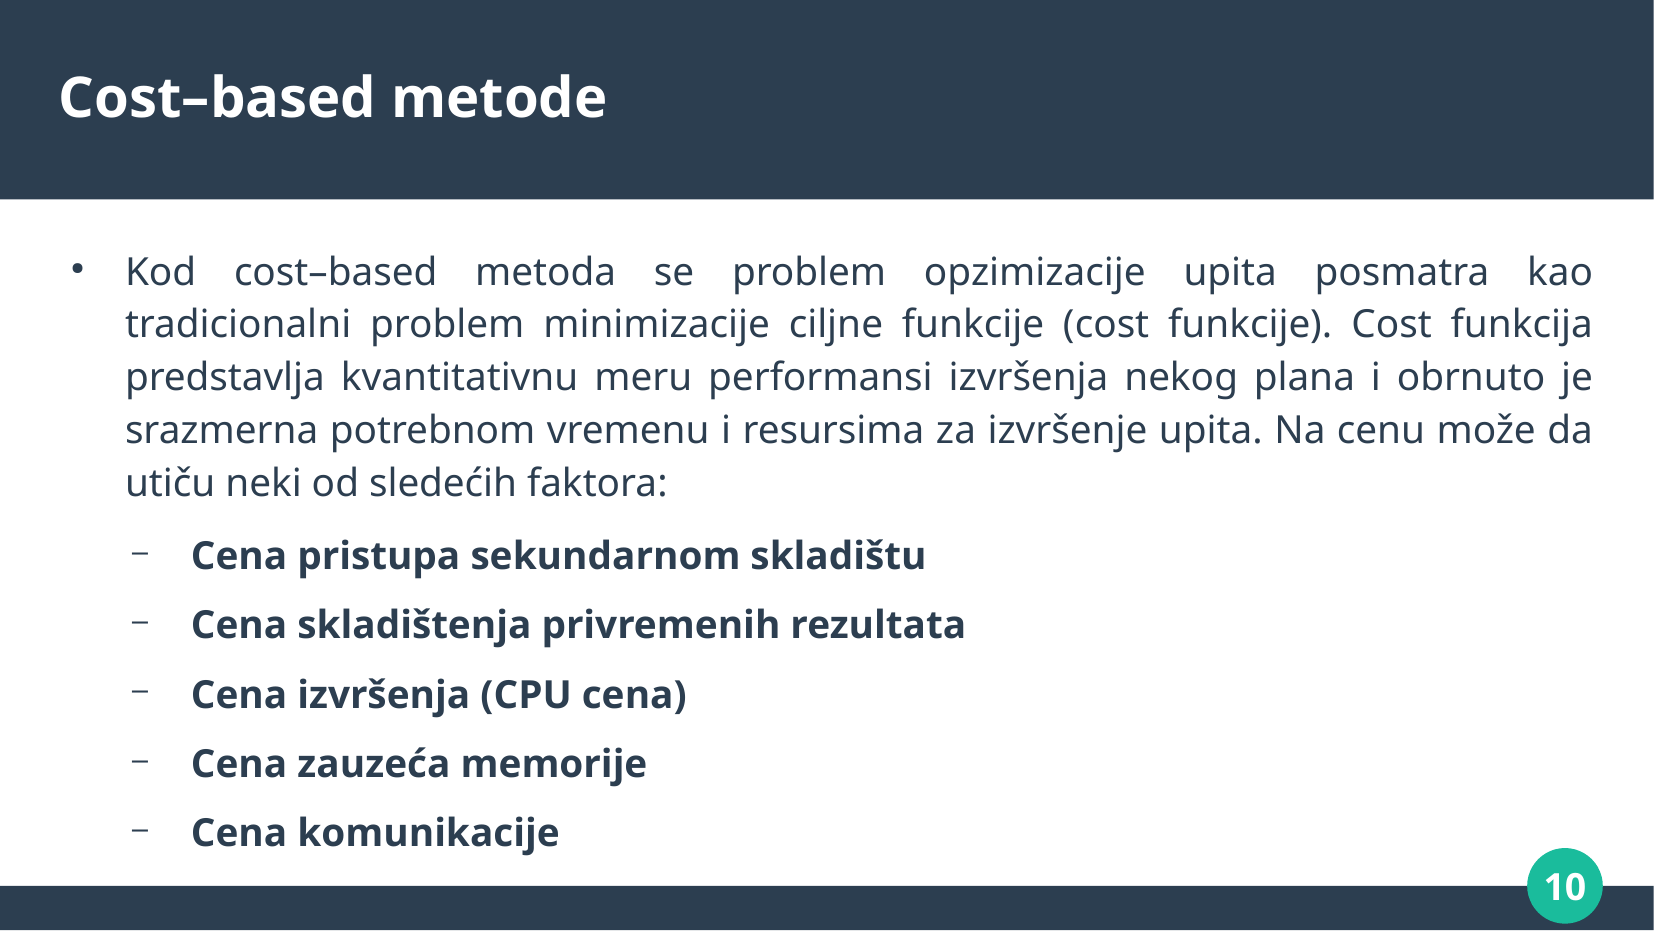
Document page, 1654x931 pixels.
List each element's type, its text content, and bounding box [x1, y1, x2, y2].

title Cost–based metode [59, 37, 1595, 155]
list Kod cost–based metoda se problem opzimizacije upita posmatra kao tradicionalni problem minimizacije ciljne funkcije (cost funkcije). Cost funkcija predstavlja kvantitativnu meru performansi izvršenja nekog plana i obrnuto je srazmerna potrebnom vremenu i resursima za izvršenje upita. Na cenu može da utiču neki od sledećih faktora: Cena pristupa sekundarnom skladištu Cena skladištenja privremenih rezultata Cena izvršenja (CPU cena) Cena zauzeća memorije Cena komunikacije [59, 243, 1595, 864]
